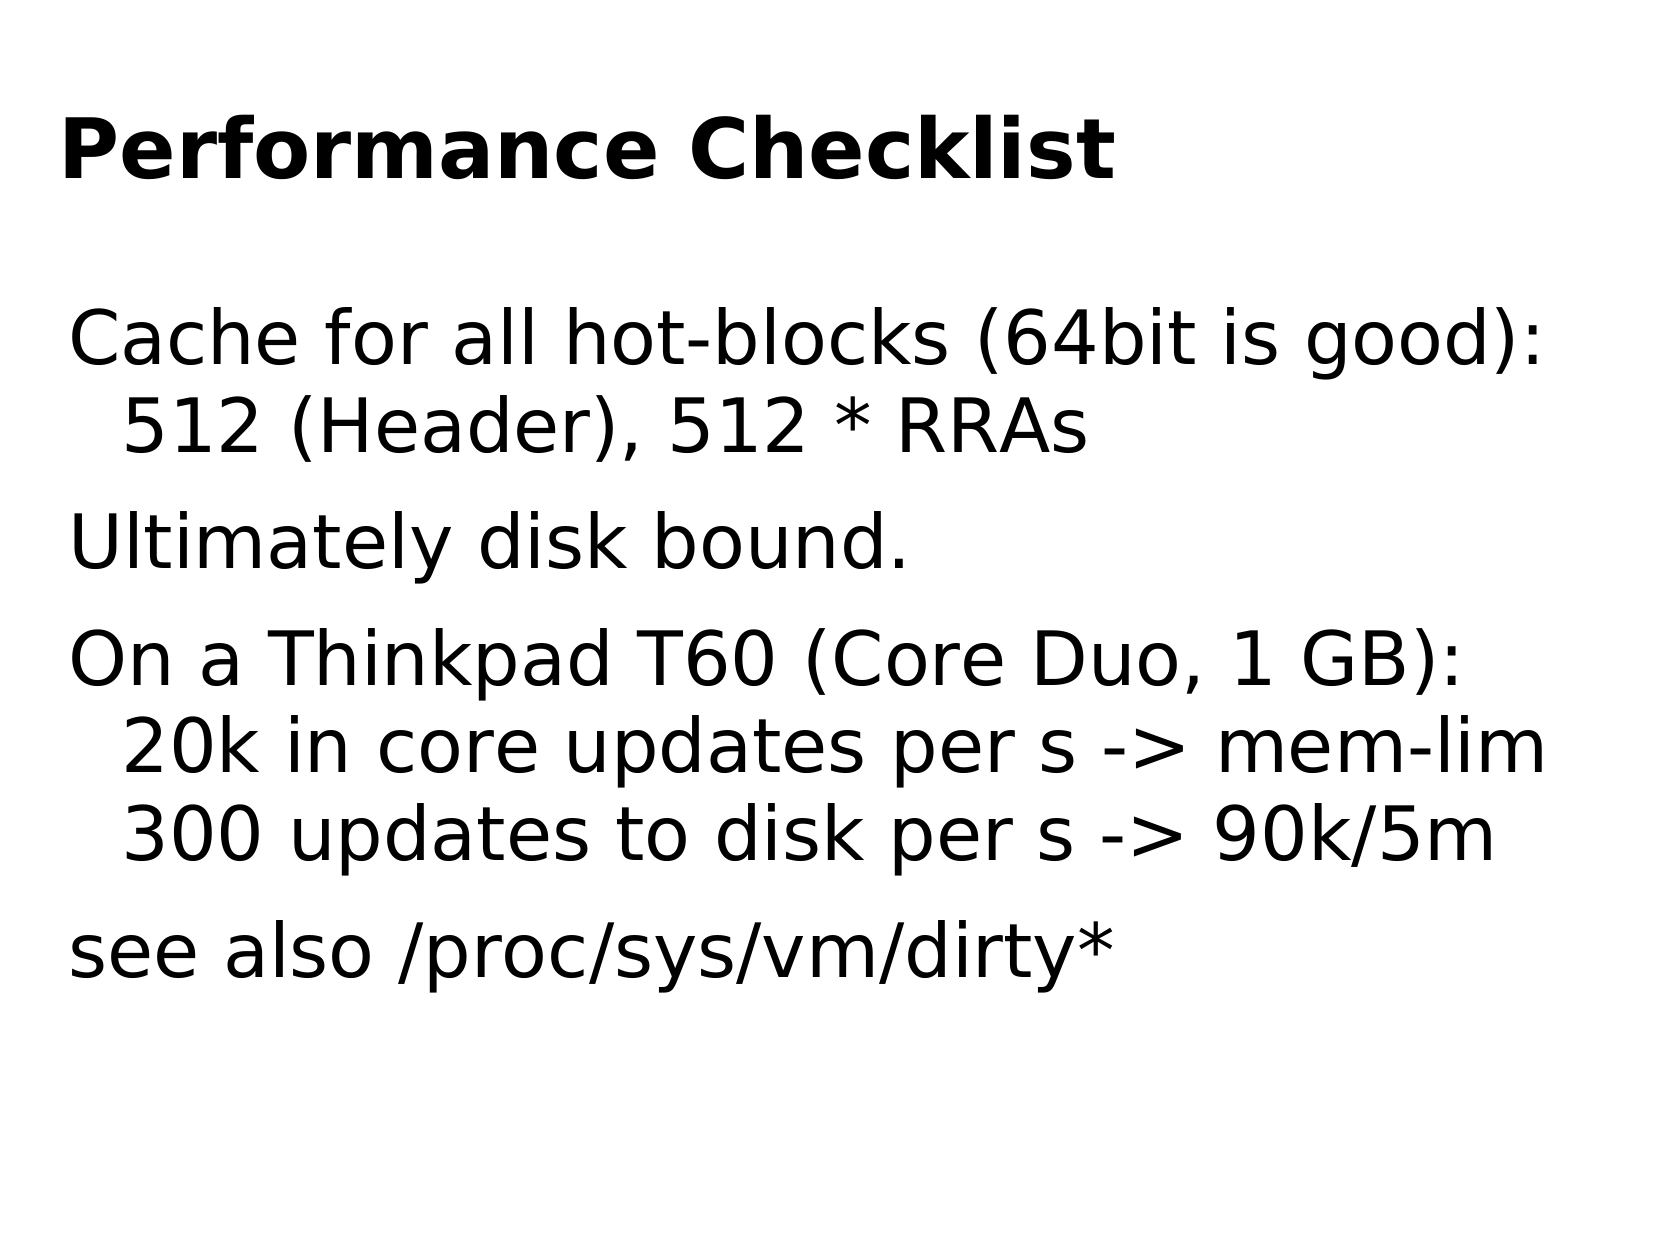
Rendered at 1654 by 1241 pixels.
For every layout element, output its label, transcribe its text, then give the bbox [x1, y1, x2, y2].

title Performance Checklist [59, 75, 1607, 225]
list Cache for all hot-blocks (64bit is good): 512 (Header), 512 * RRAs Ultimately disk bound. On a Thinkpad T60 (Core Duo, 1 GB): 20k in core updates per s -> mem-lim 300 updates to disk per s -> 90k/5m see also /proc/sys/vm/dirty* [50, 295, 1571, 1099]
